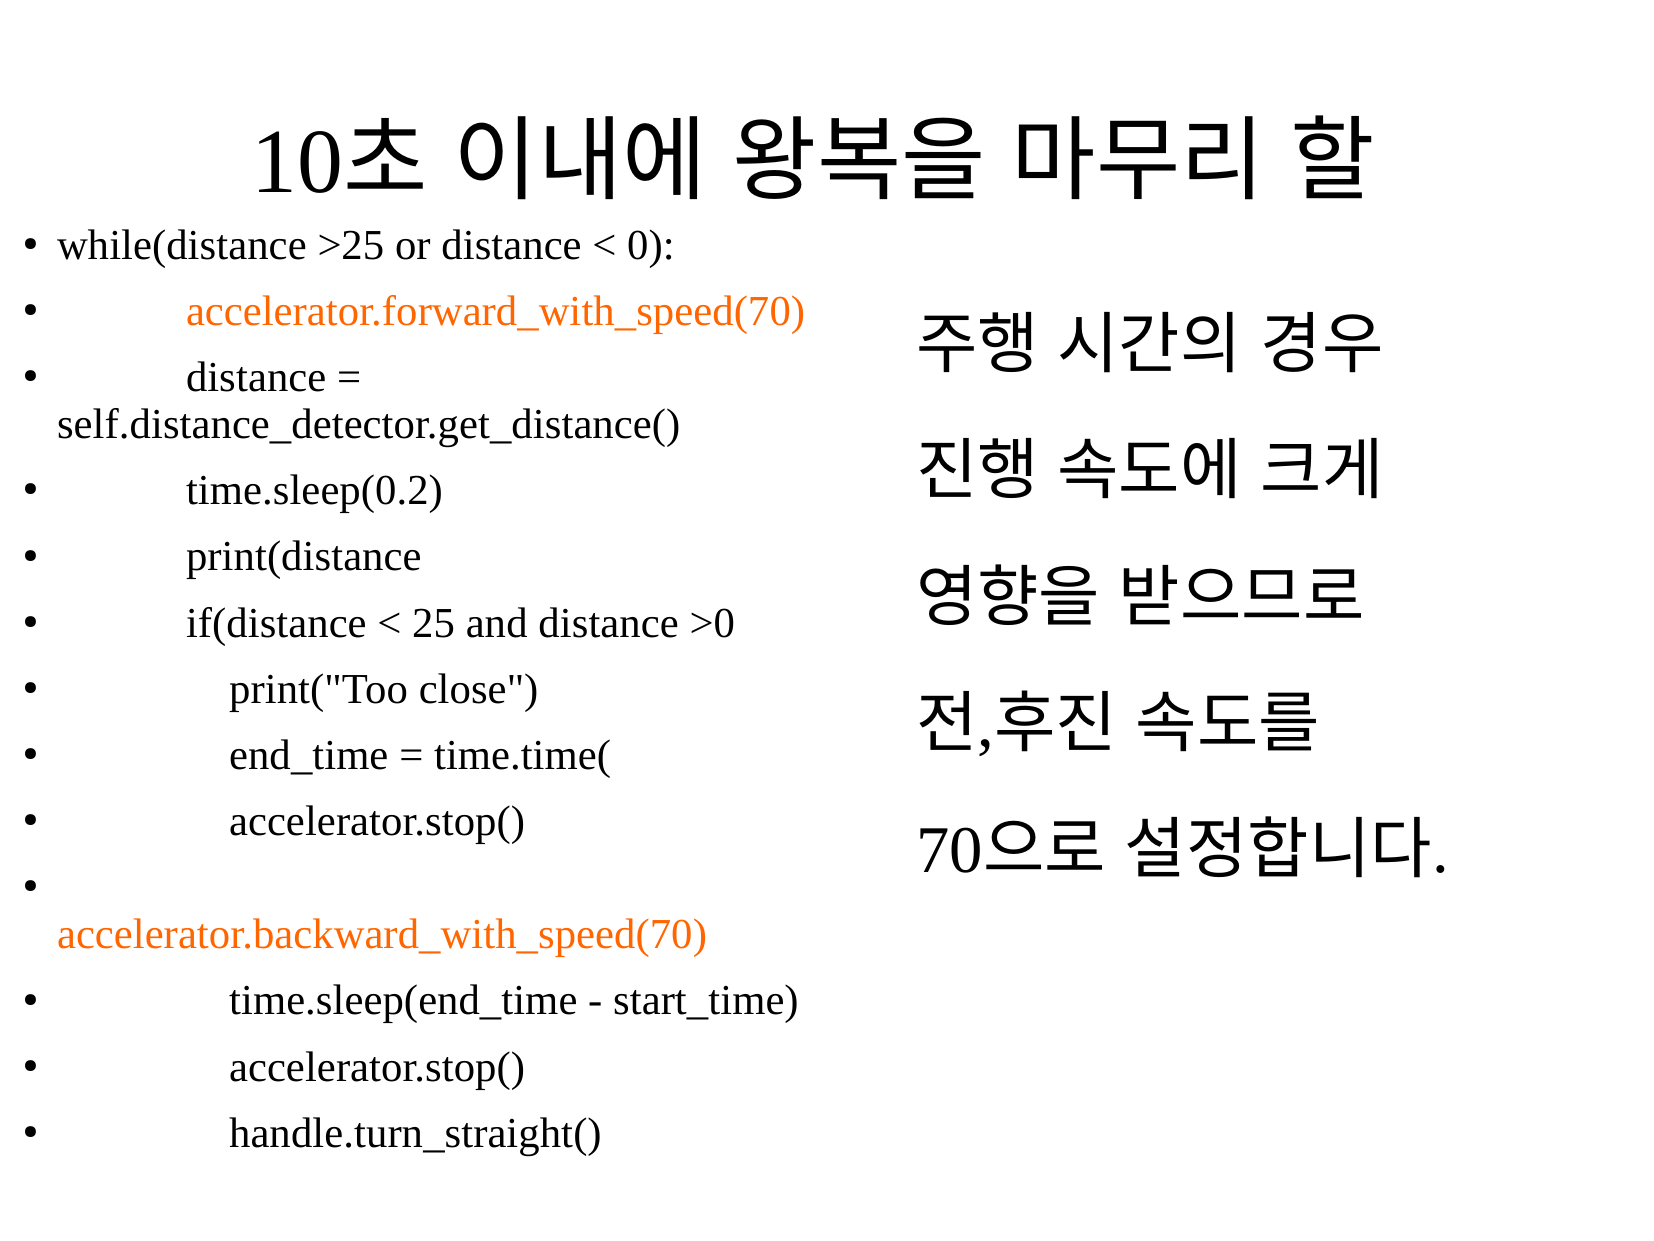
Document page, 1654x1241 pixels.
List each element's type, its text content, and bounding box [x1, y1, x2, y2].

list 주행 시간의 경우 진행 속도에 크게 영향을 받으므로 전,후진 속도를 70으로 설정합니다. [845, 290, 1572, 1010]
title 10초 이내에 왕복을 마무리 할 [82, 49, 1571, 257]
list while(distance >25 or distance < 0): accelerator.forward_with_speed(70) distance = self.distance_detector.get_distance() time.sleep(0.2) print(distance if(distance < 25 and distance >0 print("Too close") end_time = time.time( accelerator.stop() accelerator.backward_with_speed(70) time.sleep(end_time - start_time) accelerator.stop() handle.turn_straight() [11, 221, 827, 1170]
